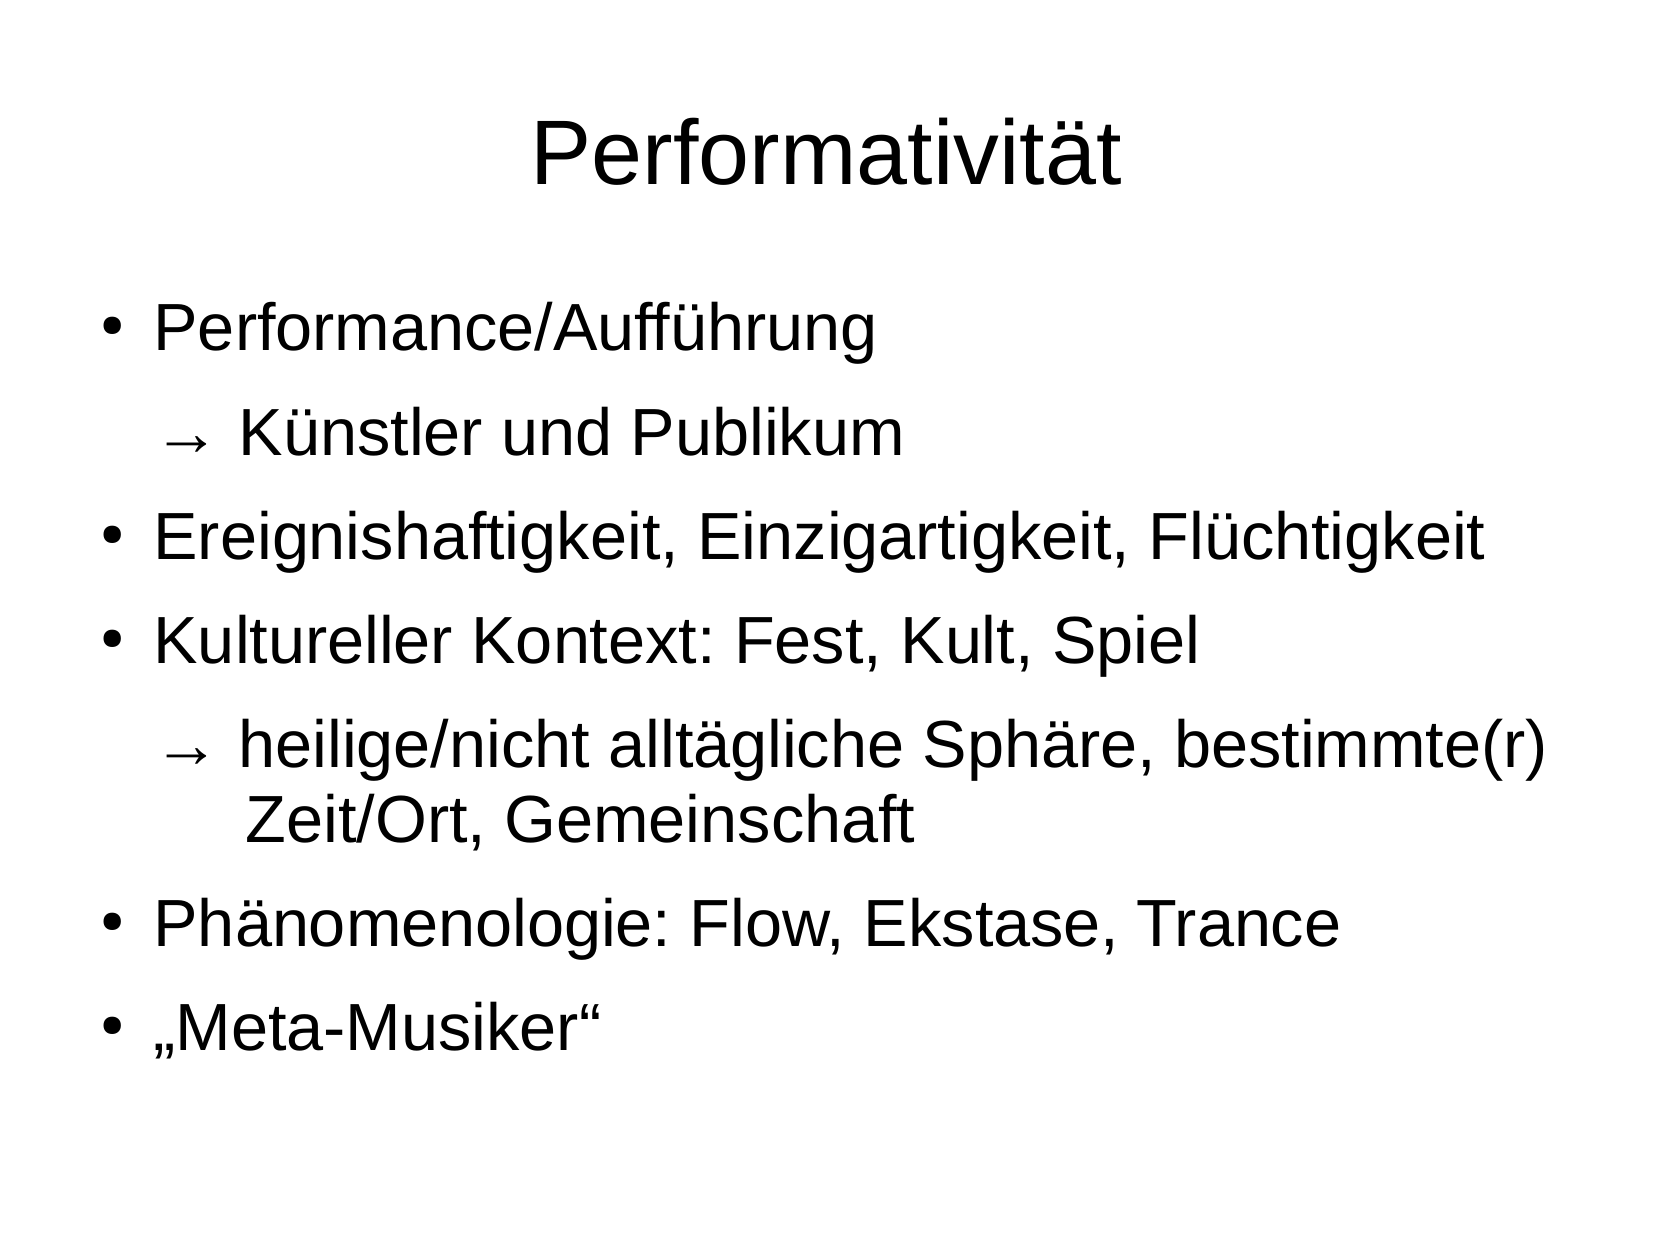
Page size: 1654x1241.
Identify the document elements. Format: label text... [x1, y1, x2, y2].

title Performativität [82, 49, 1571, 257]
list Performance/Aufführung → Künstler und Publikum Ereignishaftigkeit, Einzigartigkeit, Flüchtigkeit Kultureller Kontext: Fest, Kult, Spiel → heilige/nicht alltägliche Sphäre, bestimmte(r) Zeit/Ort, Gemeinschaft Phänomenologie: Flow, Ekstase, Trance „Meta-Musiker“ [82, 290, 1571, 1109]
